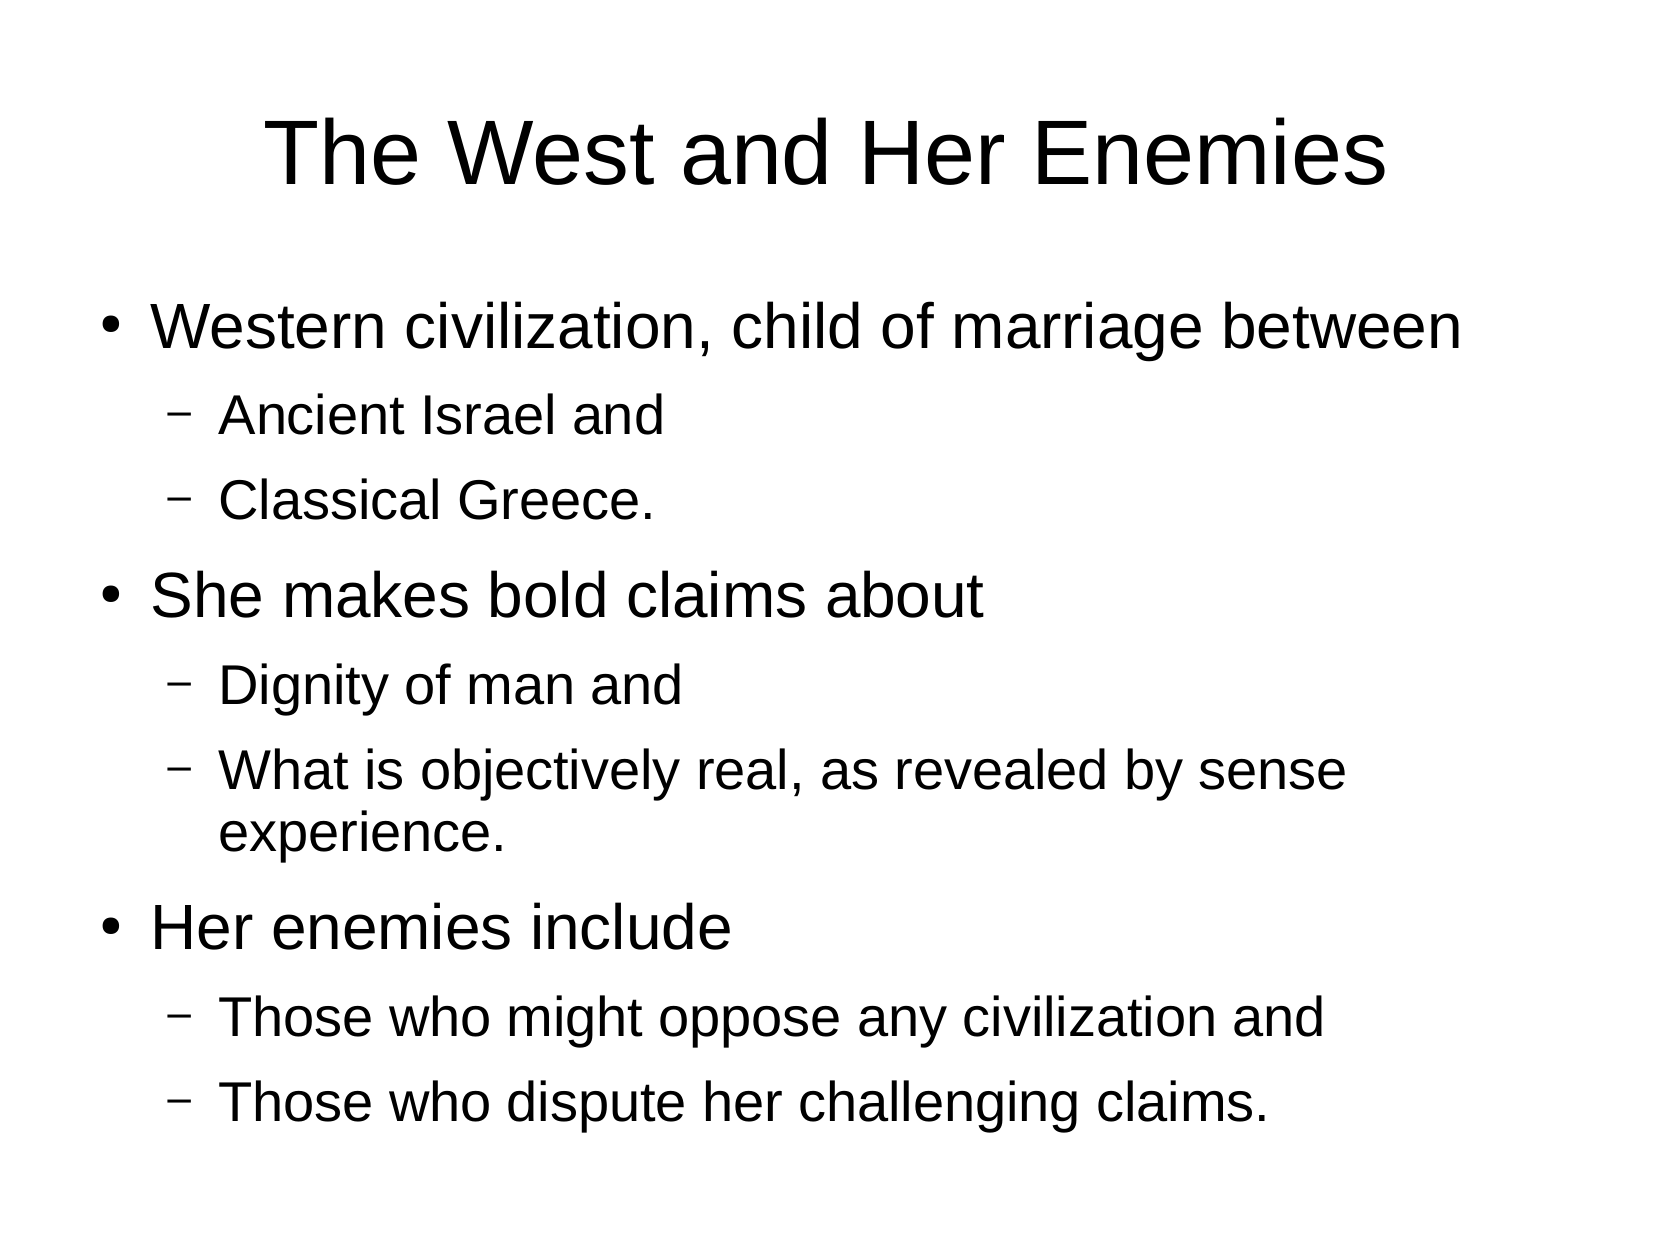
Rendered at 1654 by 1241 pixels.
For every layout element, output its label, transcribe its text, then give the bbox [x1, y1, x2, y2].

list Western civilization, child of marriage between Ancient Israel and Classical Greece. She makes bold claims about Dignity of man and What is objectively real, as revealed by sense experience. Her enemies include Those who might oppose any civilization and Those who dispute her challenging claims. [82, 290, 1571, 1141]
title The West and Her Enemies [82, 49, 1571, 257]
